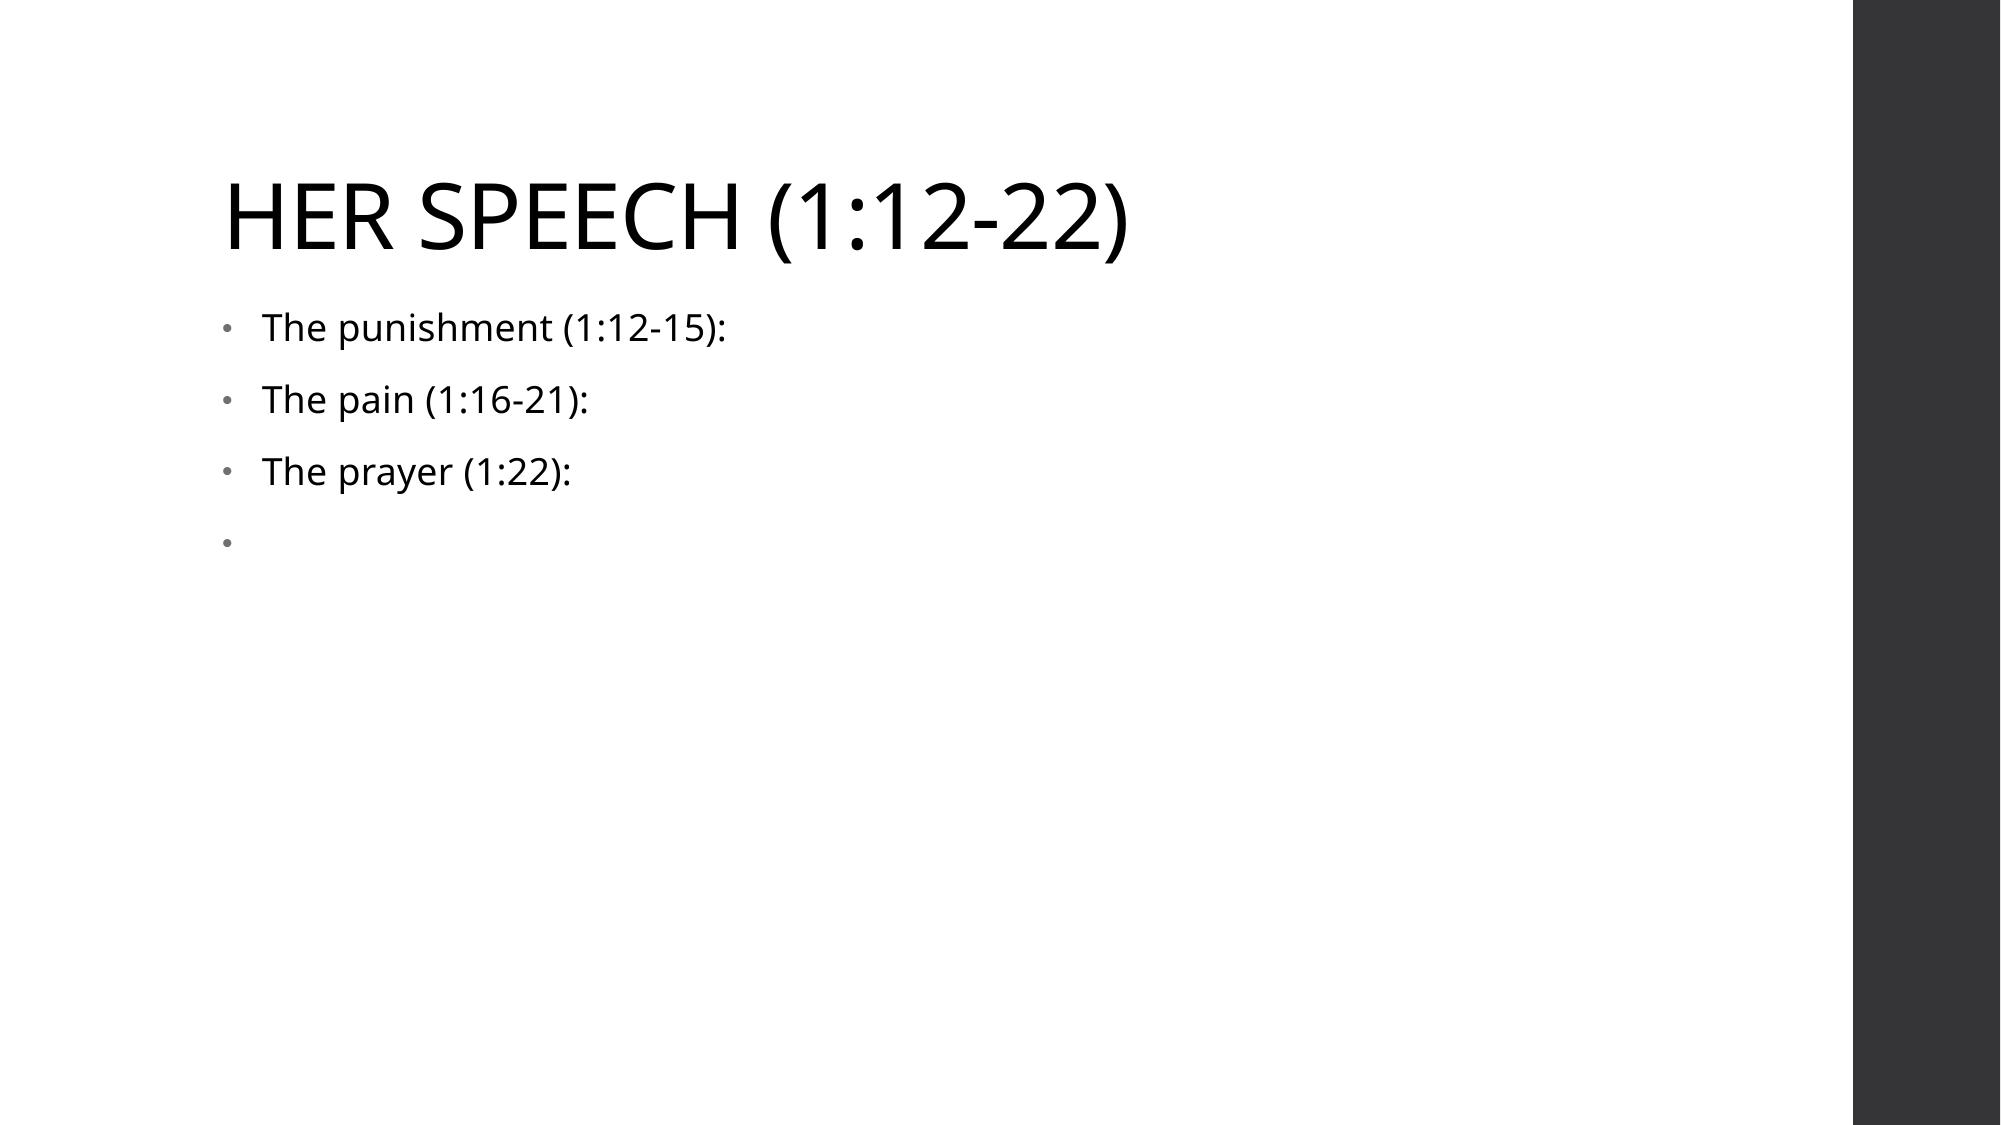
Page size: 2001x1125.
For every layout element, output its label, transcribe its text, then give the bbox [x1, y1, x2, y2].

list The punishment (1:12-15): The pain (1:16-21): The prayer (1:22): [206, 299, 1617, 1014]
title HER SPEECH (1:12-22) [206, 60, 1797, 278]
